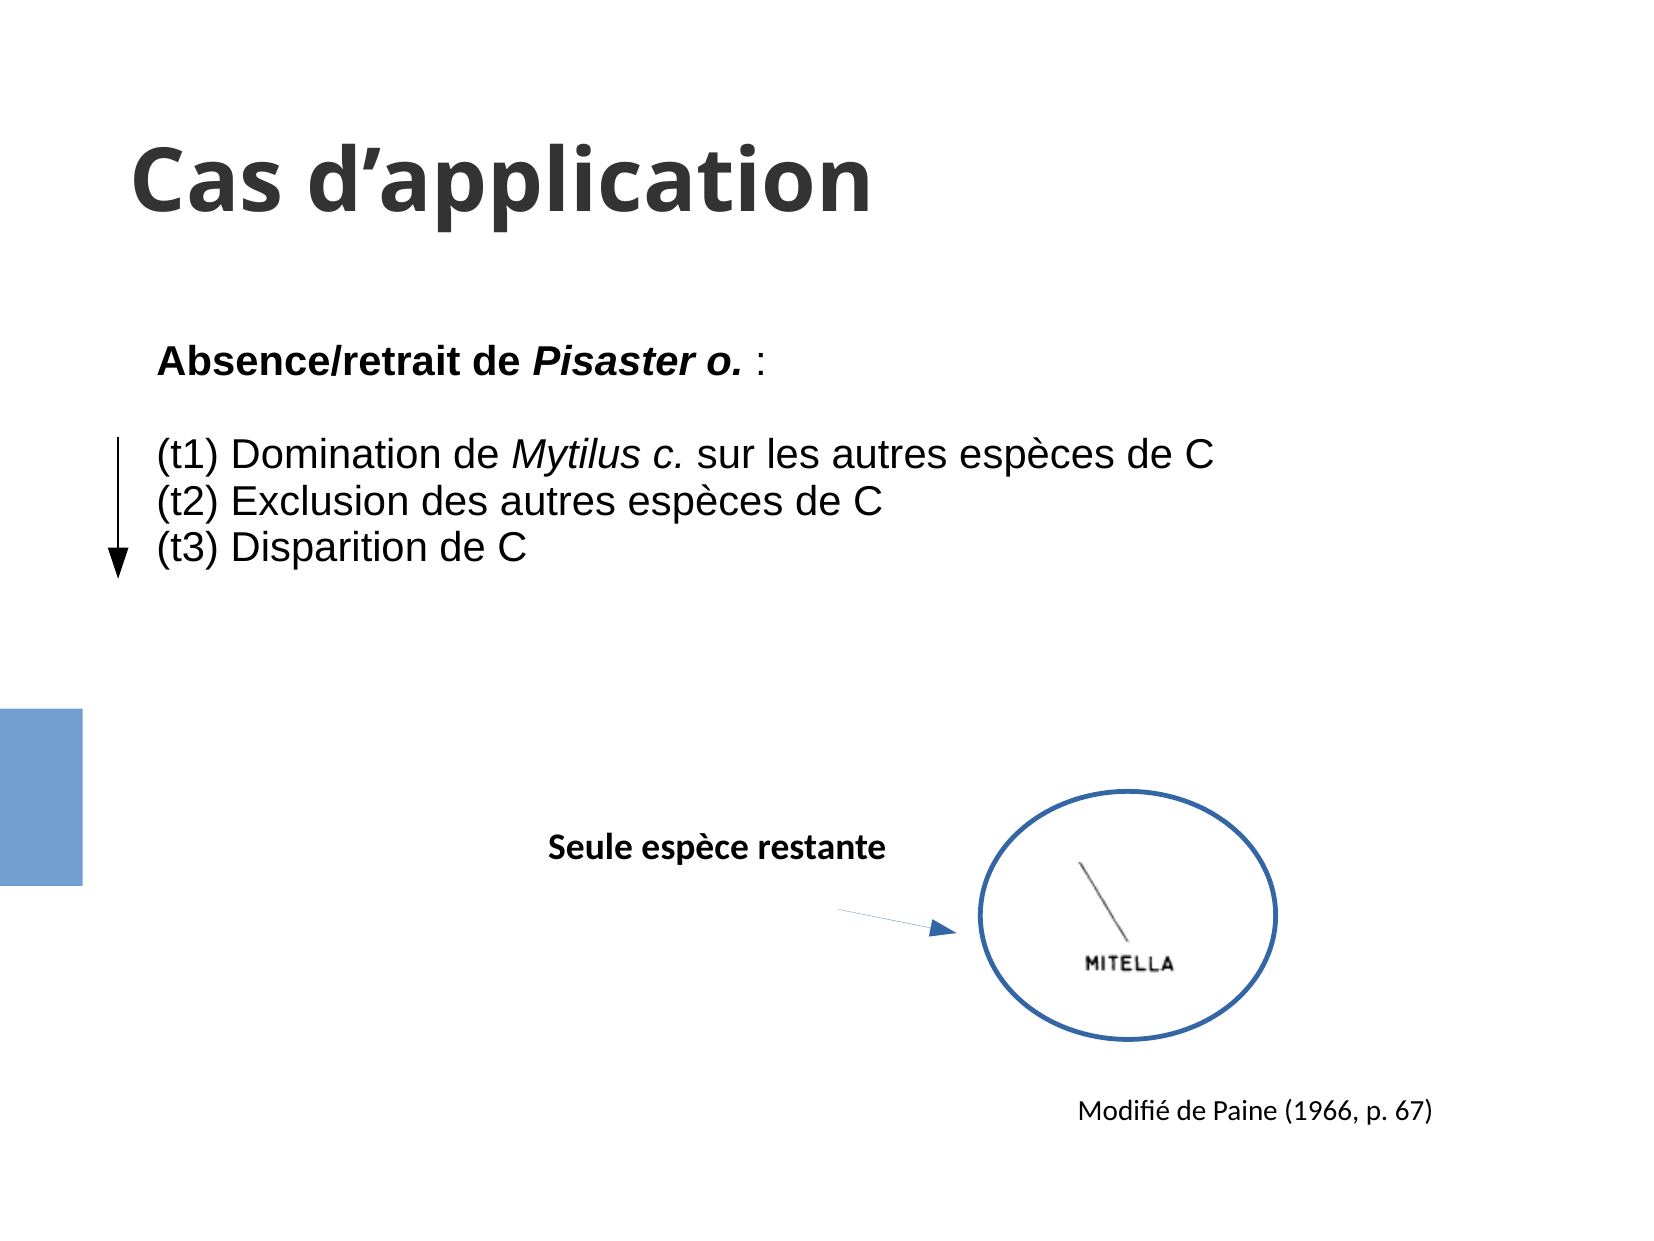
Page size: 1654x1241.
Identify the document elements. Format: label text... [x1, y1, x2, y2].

text_box Modifié de Paine (1966, p. 67) [1062, 1084, 1583, 1134]
picture [1039, 862, 1227, 1016]
title Cas d’application [129, 59, 1536, 296]
text_box Absence/retrait de Pisaster o. : (t1) Domination de Mytilus c. sur les autres espèces de C (t2) Exclusion des autres espèces de C (t3) Disparition de C [141, 330, 1595, 578]
text_box Seule espèce restante [531, 814, 904, 875]
